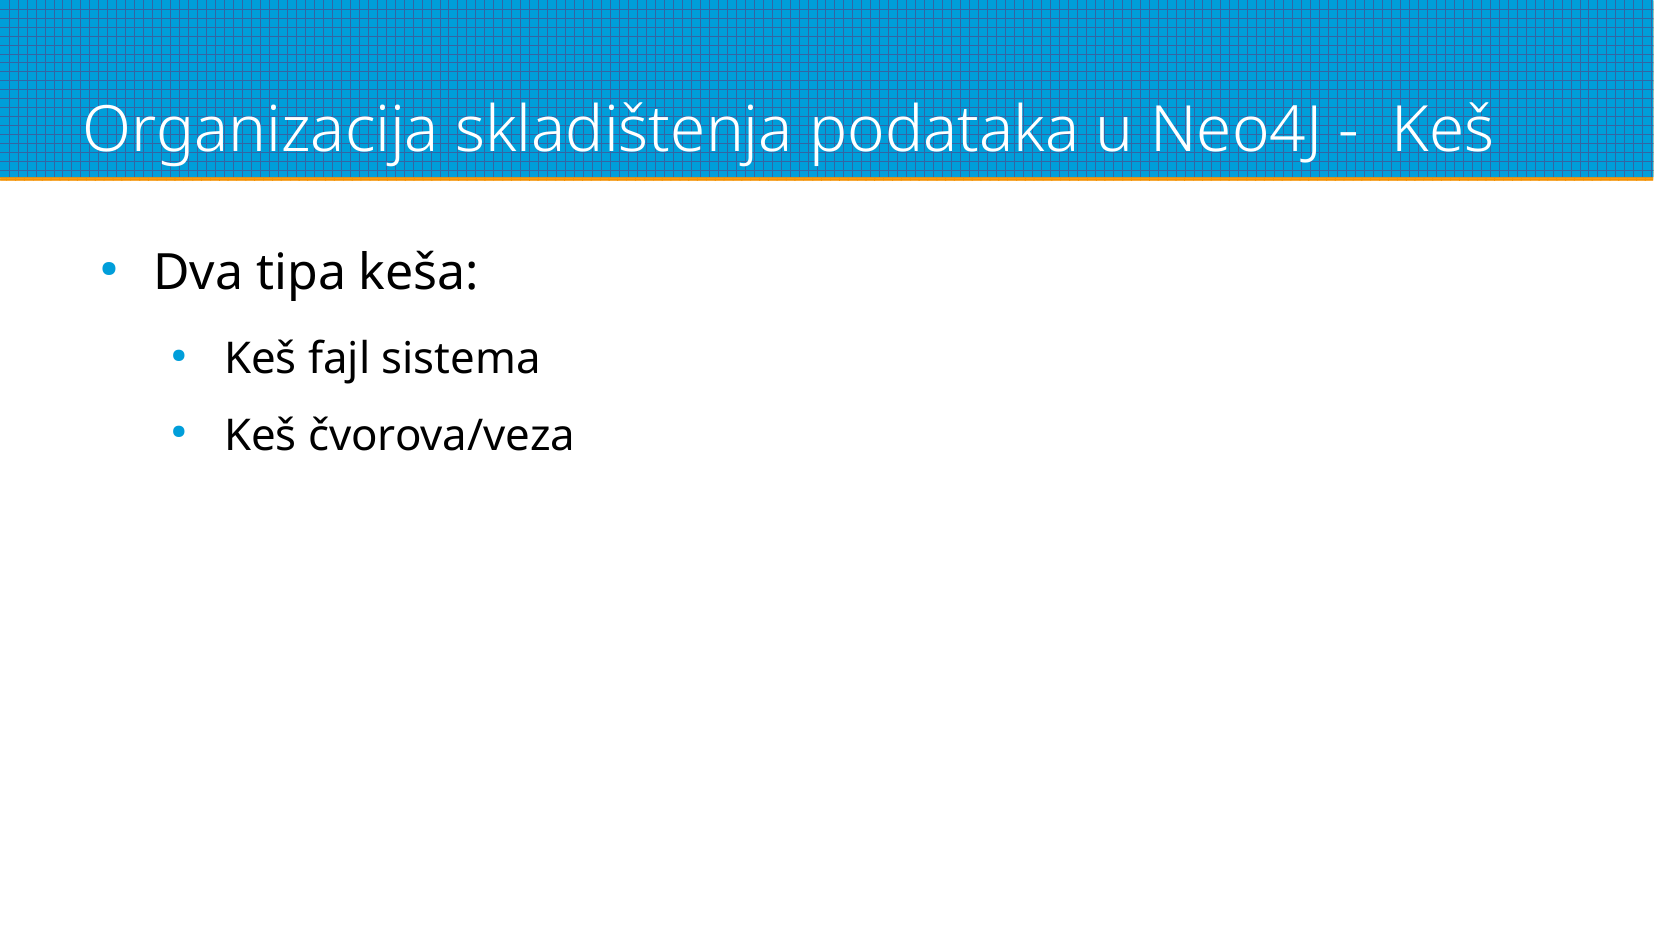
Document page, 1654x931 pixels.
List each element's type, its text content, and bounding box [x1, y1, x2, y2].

list Dva tipa keša: Keš fajl sistema Keš čvorova/veza [82, 236, 1563, 811]
title Organizacija skladištenja podataka u Neo4J - Keš [82, 14, 1571, 171]
